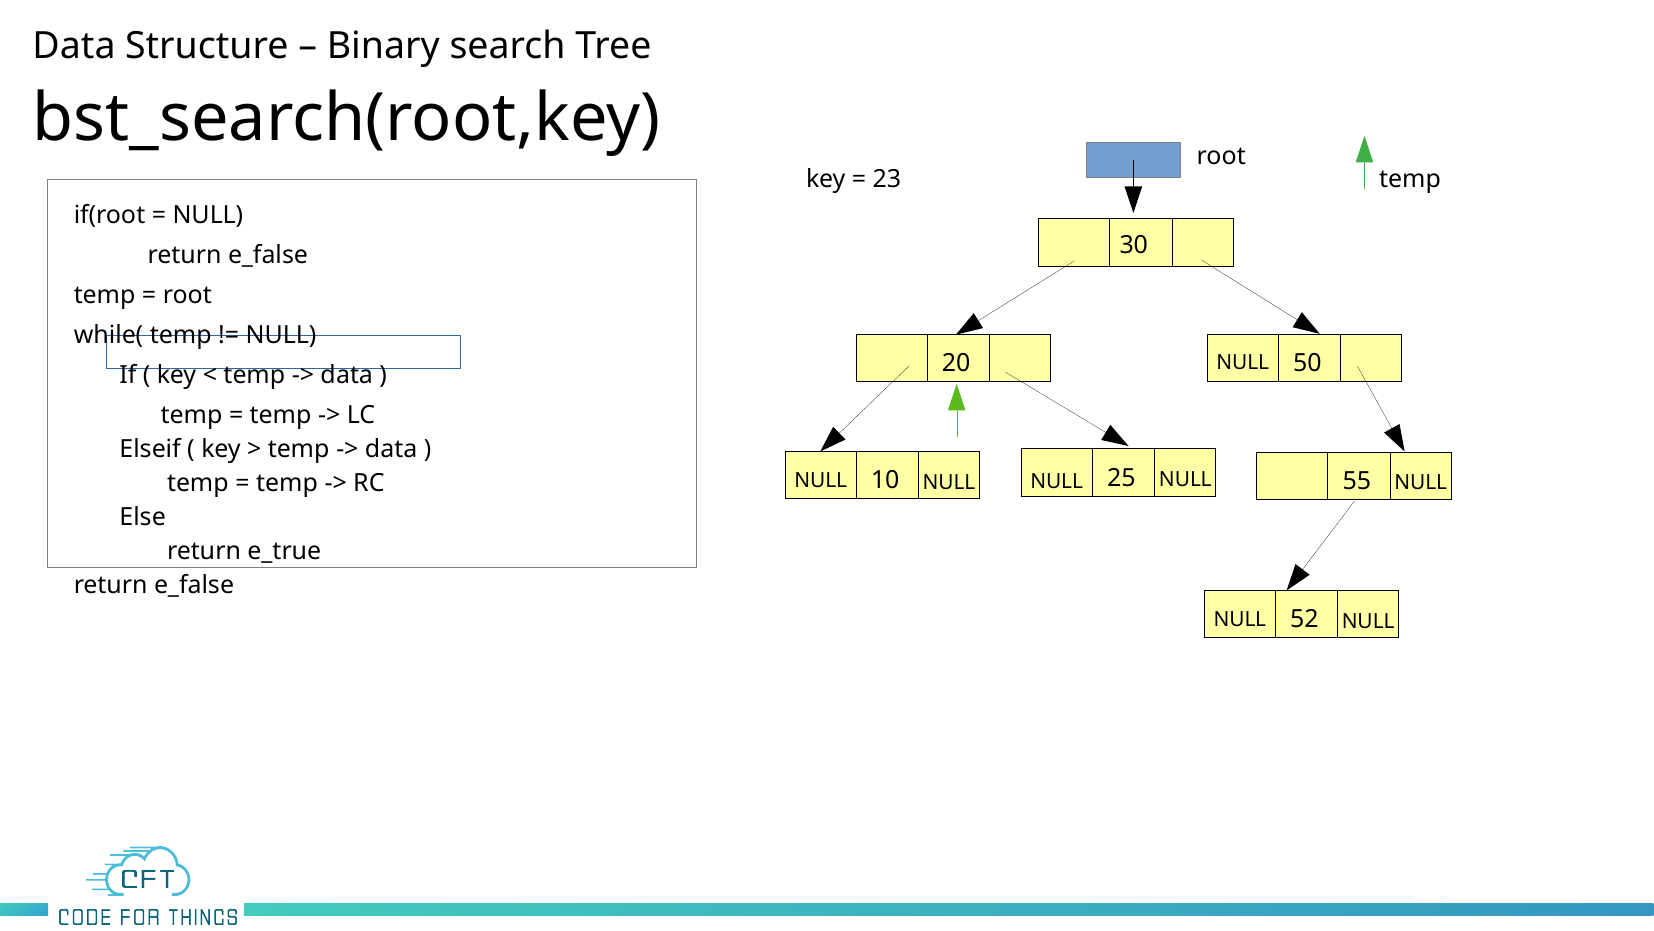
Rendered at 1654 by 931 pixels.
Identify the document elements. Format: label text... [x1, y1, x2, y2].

text_box key = 23 [791, 153, 945, 198]
text_box [1155, 448, 1216, 456]
text_box NULL [1327, 598, 1411, 638]
text_box [1021, 448, 1092, 458]
text_box [1338, 590, 1399, 598]
text_box NULL [1379, 460, 1464, 500]
text_box 30 [1104, 219, 1167, 264]
text_box [47, 179, 697, 568]
text_box 50 [1278, 337, 1341, 382]
text_box 52 [1275, 593, 1338, 638]
text_box [1391, 452, 1452, 460]
text_box [990, 334, 1051, 382]
text_box [919, 451, 980, 459]
text_box [1173, 218, 1234, 267]
text_box [1038, 218, 1109, 267]
text_box 20 [927, 337, 989, 382]
text_box [1204, 590, 1275, 596]
text_box 25 [1092, 451, 1155, 497]
text_box NULL [1198, 596, 1283, 636]
title Data Structure – Binary search Tree bst_search(root,key) [32, 12, 1184, 166]
text_box [1207, 334, 1278, 340]
text_box NULL [1015, 458, 1100, 498]
text_box NULL [1144, 456, 1228, 496]
text_box if(root = NULL) return e_false temp = root while( temp != NULL) If ( key < temp -> data ) temp = temp -> LC Elseif ( key > temp -> data ) temp = temp -> RC Else return e_true return e_false [59, 189, 556, 556]
text_box NULL [1201, 340, 1286, 380]
text_box [785, 451, 856, 457]
text_box 55 [1327, 455, 1390, 500]
text_box temp [1364, 153, 1460, 198]
text_box NULL [779, 457, 863, 497]
text_box NULL [908, 459, 992, 499]
text_box [1256, 452, 1327, 500]
picture [59, 846, 237, 925]
text_box 10 [856, 454, 918, 499]
text_box [1086, 142, 1181, 178]
text_box [1110, 218, 1172, 267]
text_box [1341, 334, 1402, 382]
text_box [856, 334, 927, 382]
text_box root [1181, 130, 1262, 175]
